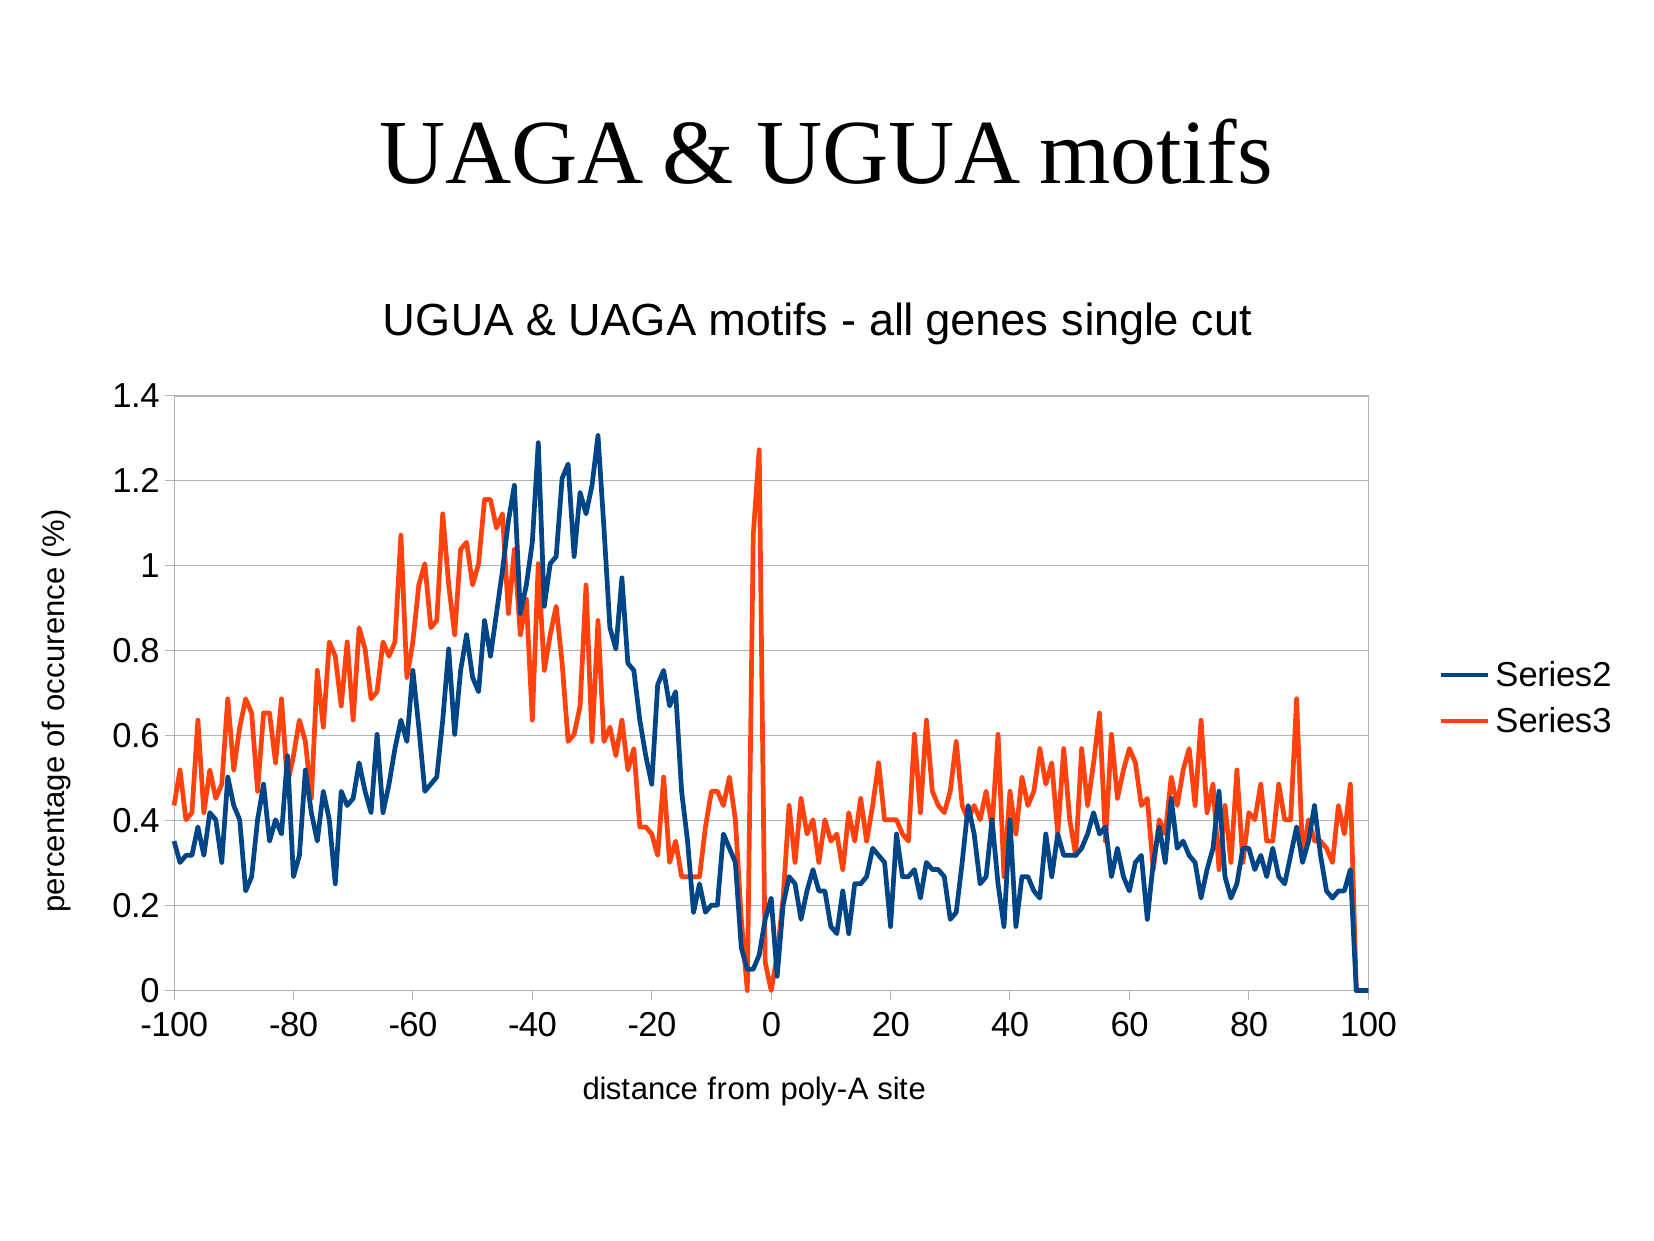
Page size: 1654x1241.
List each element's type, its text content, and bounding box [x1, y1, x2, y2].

chart [0, 256, 1636, 1141]
title UAGA & UGUA motifs [82, 49, 1571, 256]
